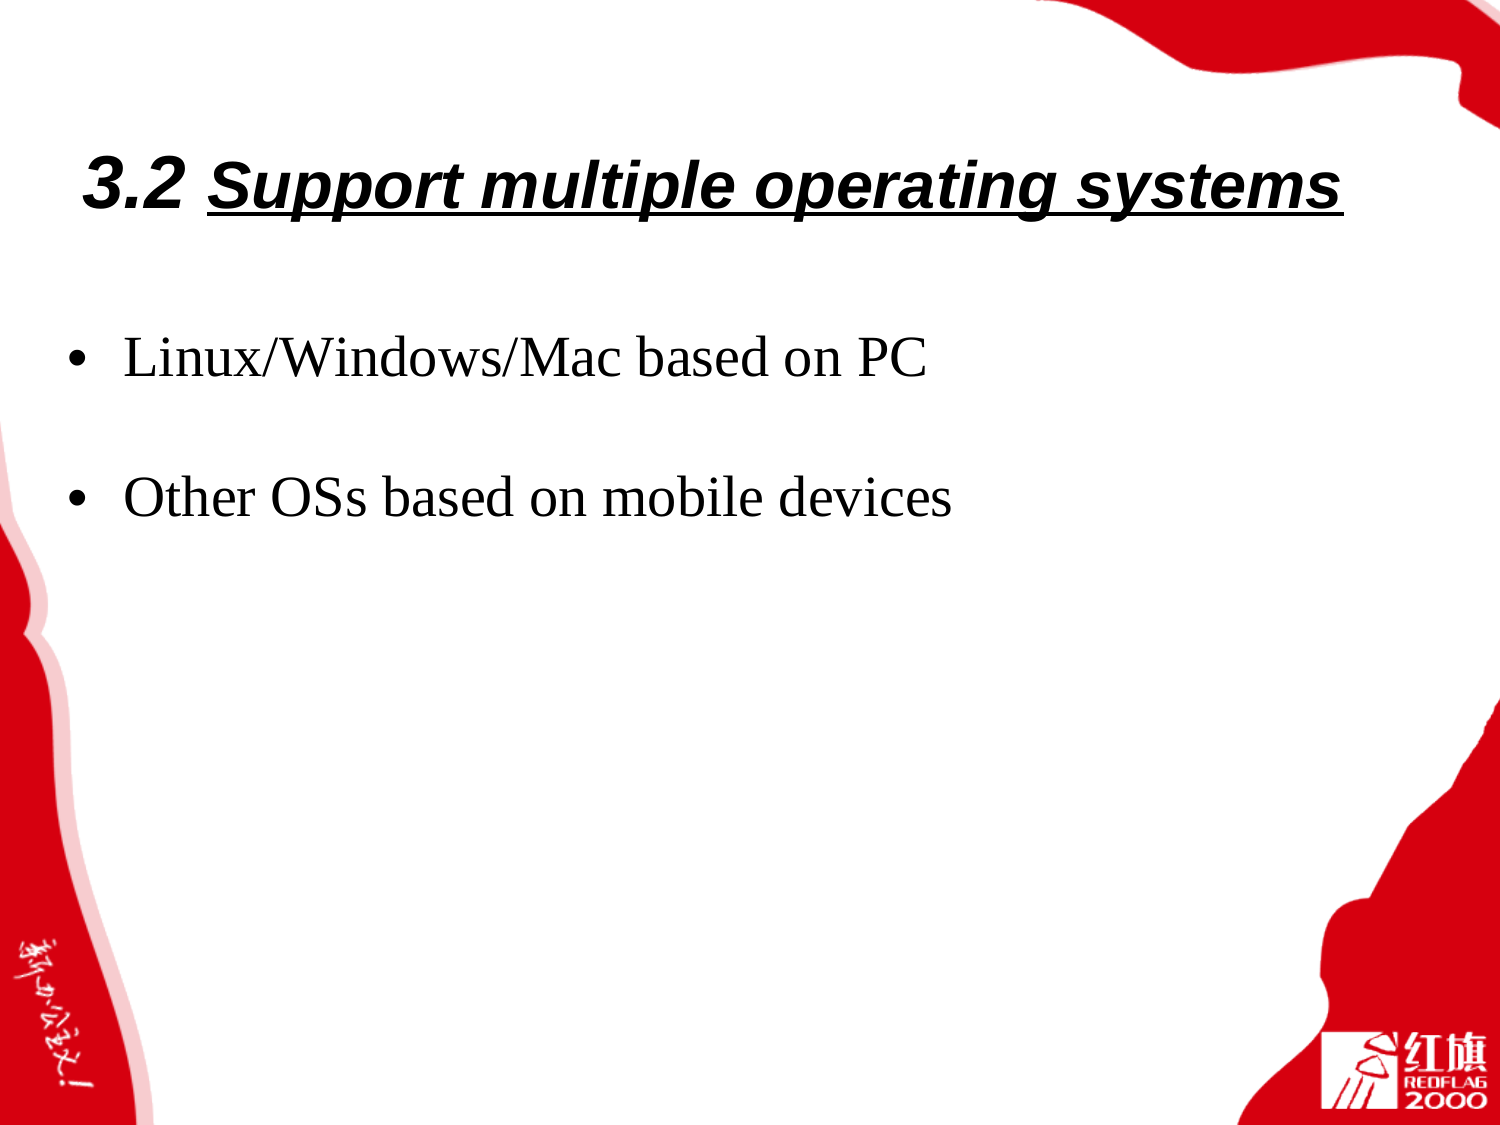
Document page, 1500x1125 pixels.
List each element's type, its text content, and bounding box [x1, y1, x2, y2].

list Linux/Windows/Mac based on PC Other OSs based on mobile devices [67, 324, 1418, 533]
title 3.2 Support multiple operating systems [67, 88, 1418, 277]
picture [0, 0, 1500, 1125]
